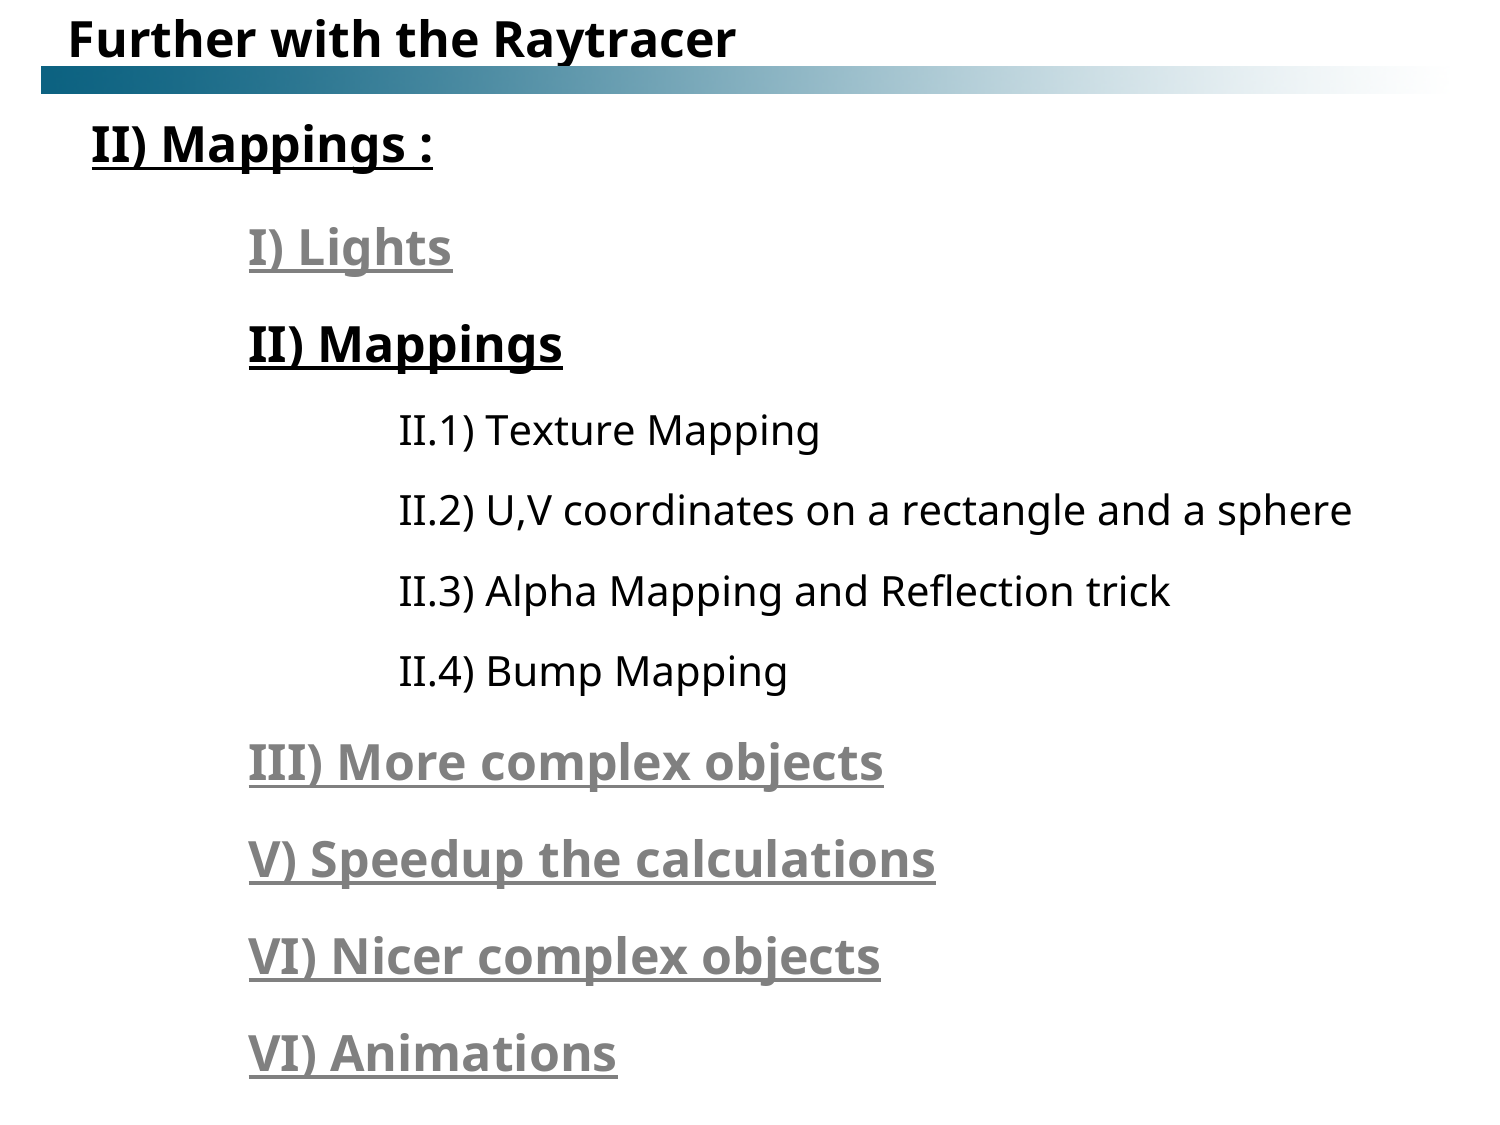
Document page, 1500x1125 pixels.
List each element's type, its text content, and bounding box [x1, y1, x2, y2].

text_box II) Mappings : [76, 101, 644, 186]
text_box I) Lights II) Mappings II.1) Texture Mapping II.2) U,V coordinates on a rectangle and a sphere II.3) Alpha Mapping and Reflection trick II.4) Bump Mapping III) More complex objects V) Speedup the calculations VI) Nicer complex objects VI) Animations VII) A word on the GUI, scene definitions and bugs [233, 204, 1495, 1125]
picture [41, 66, 1471, 94]
title Further with the Raytracer [53, 1, 859, 66]
